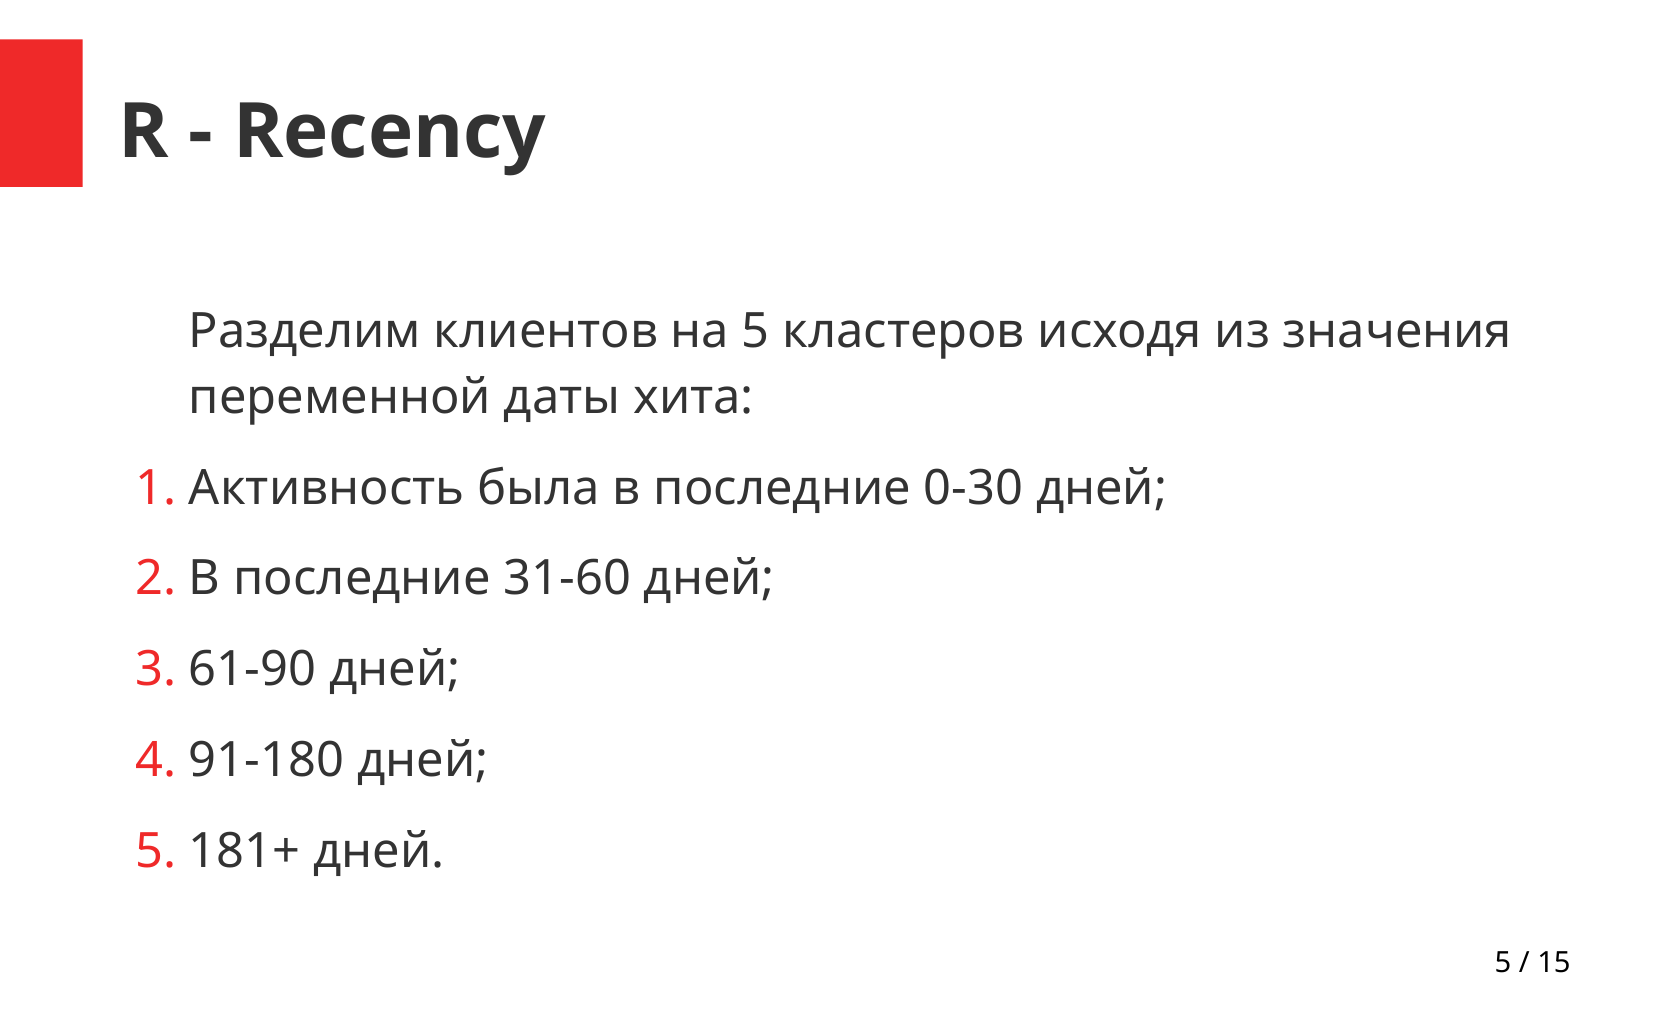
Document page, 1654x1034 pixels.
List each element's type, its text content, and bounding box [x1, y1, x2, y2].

title R - Recency [118, 41, 1571, 214]
list Разделим клиентов на 5 кластеров исходя из значения переменной даты хита: Активность была в последние 0-30 дней; В последние 31-60 дней; 61-90 дней; 91-180 дней; 181+ дней. [118, 295, 1536, 895]
